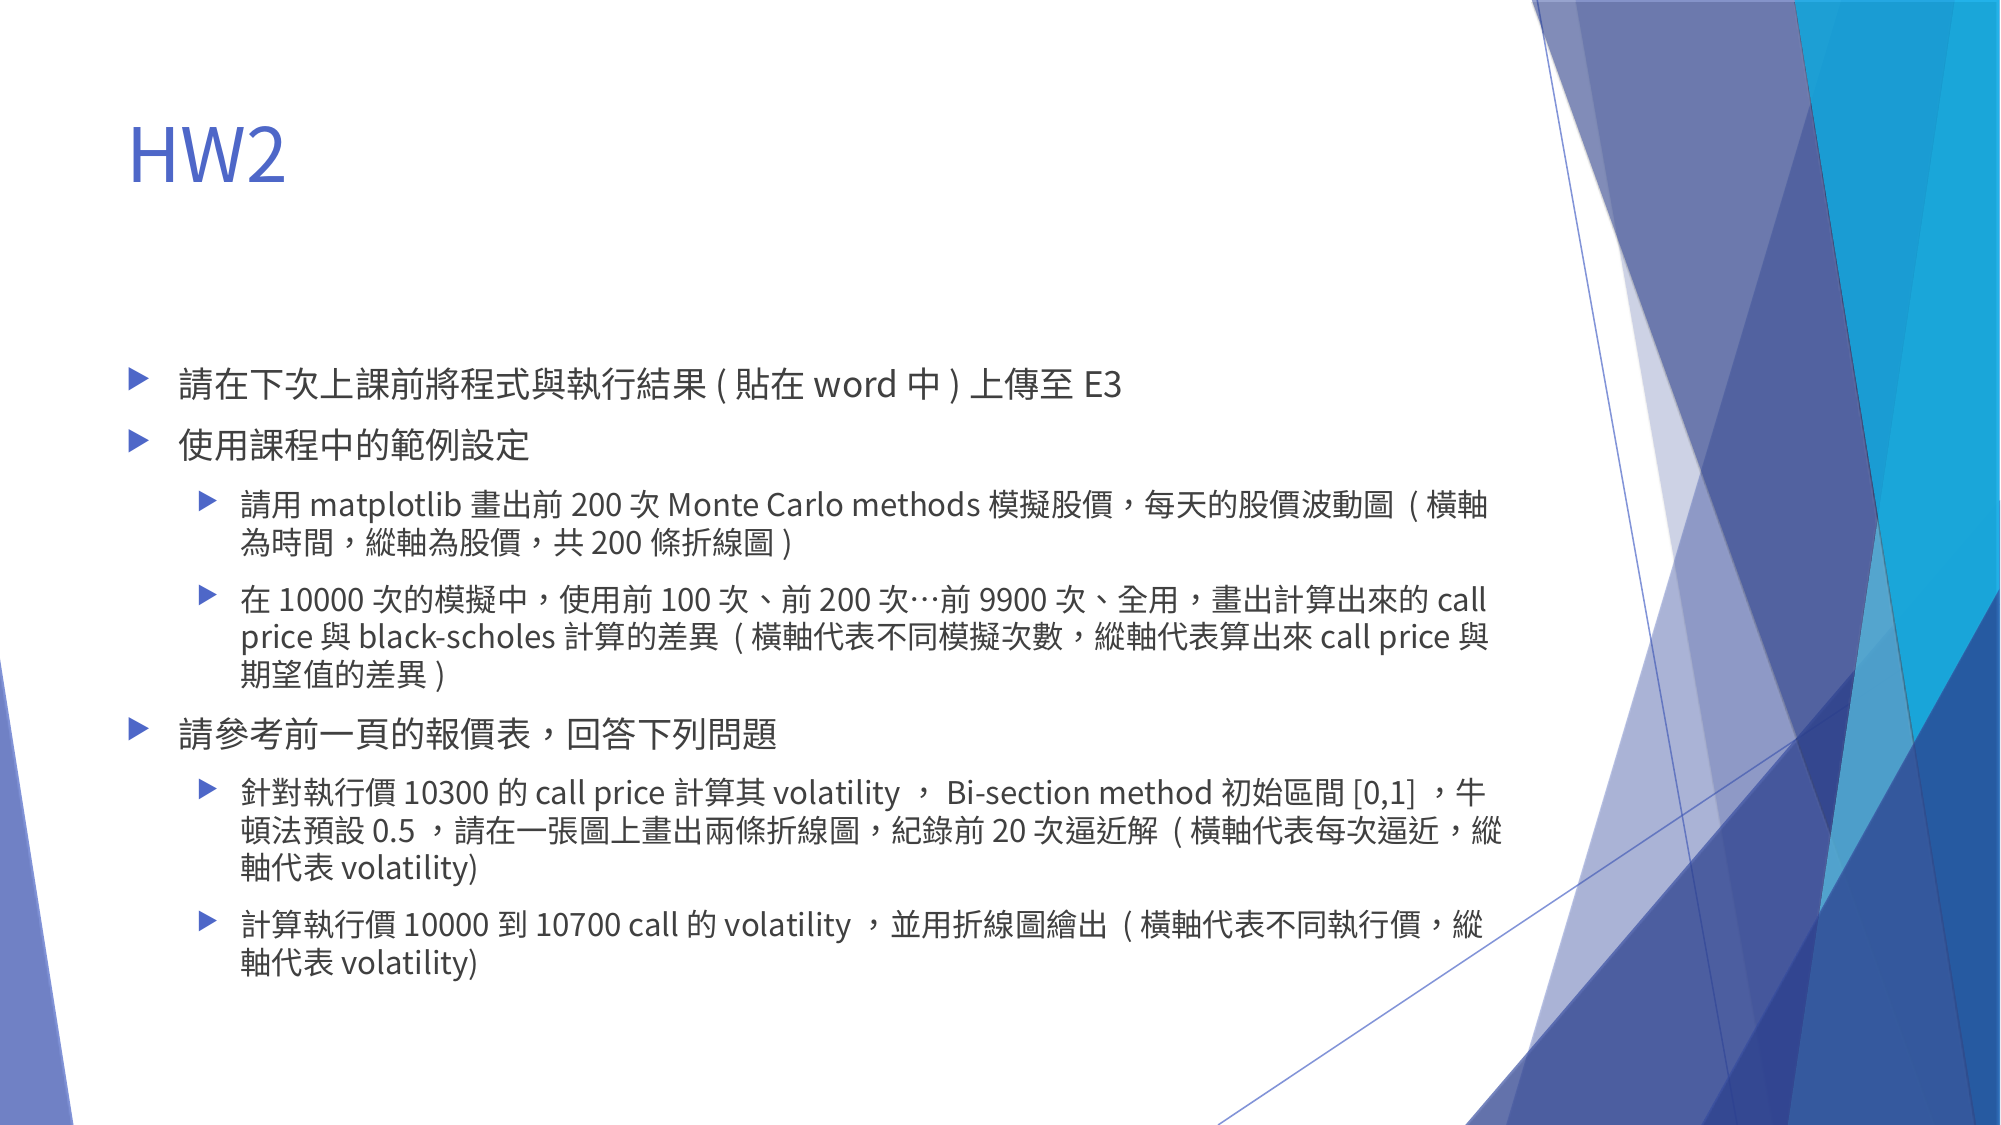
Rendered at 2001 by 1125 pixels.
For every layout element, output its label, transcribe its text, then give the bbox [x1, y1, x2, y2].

title HW2 [111, 99, 1522, 317]
list 請在下次上課前將程式與執行結果(貼在word中)上傳至E3 使用課程中的範例設定 請用matplotlib畫出前200次Monte Carlo methods模擬股價，每天的股價波動圖 (橫軸為時間，縱軸為股價，共200條折線圖) 在10000次的模擬中，使用前100次、前200次…前9900次、全用，畫出計算出來的call price與black-scholes計算的差異 (橫軸代表不同模擬次數，縱軸代表算出來call price與期望值的差異) 請參考前一頁的報價表，回答下列問題 針對執行價10300的call price計算其volatility，Bi-section method初始區間[0,1]，牛頓法預設0.5，請在一張圖上畫出兩條折線圖，紀錄前20次逼近解 (橫軸代表每次逼近，縱軸代表volatility) 計算執行價10000到10700 call的volatility，並用折線圖繪出 (橫軸代表不同執行價，縱軸代表volatility) [111, 354, 1522, 992]
